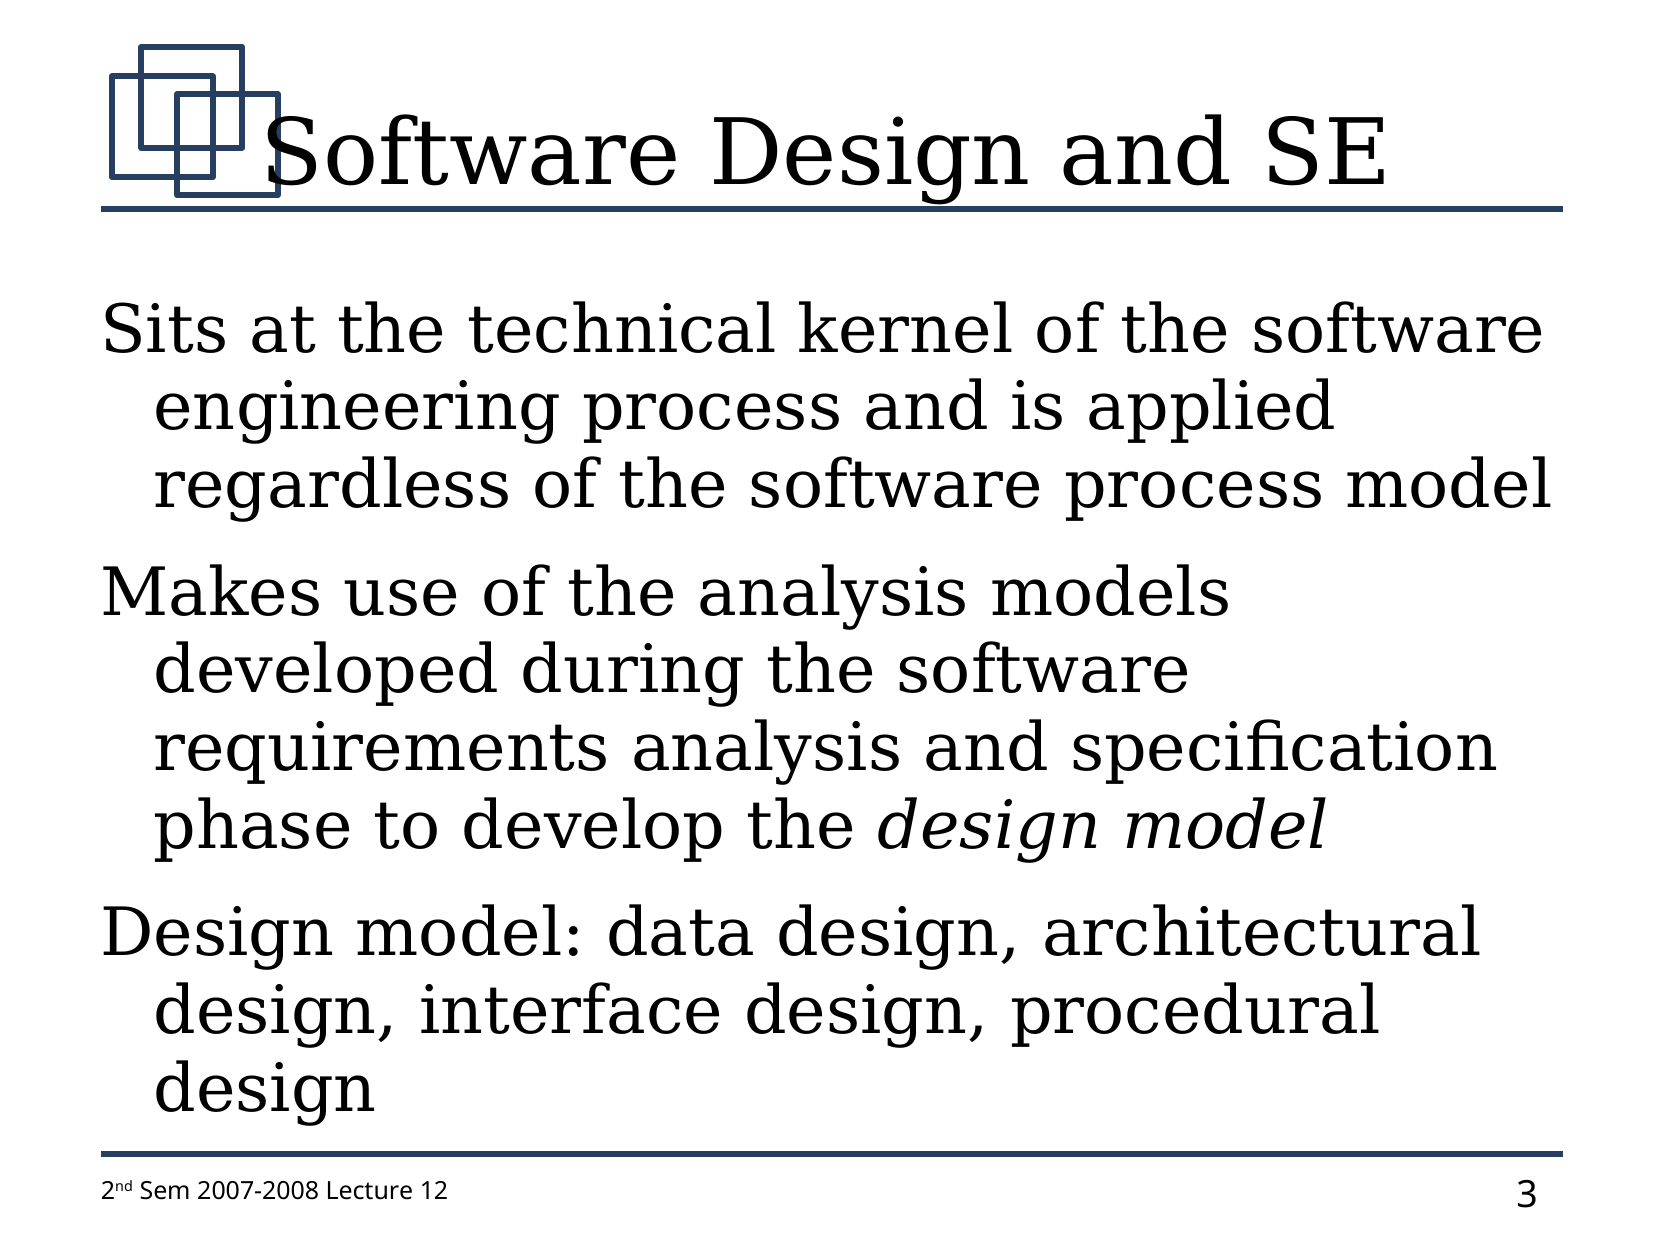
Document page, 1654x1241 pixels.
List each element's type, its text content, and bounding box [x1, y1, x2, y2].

list Sits at the technical kernel of the software engineering process and is applied regardless of the software process model Makes use of the analysis models developed during the software requirements analysis and specification phase to develop the design model Design model: data design, architectural design, interface design, procedural design [82, 290, 1571, 1205]
title Software Design and SE [82, 49, 1571, 257]
